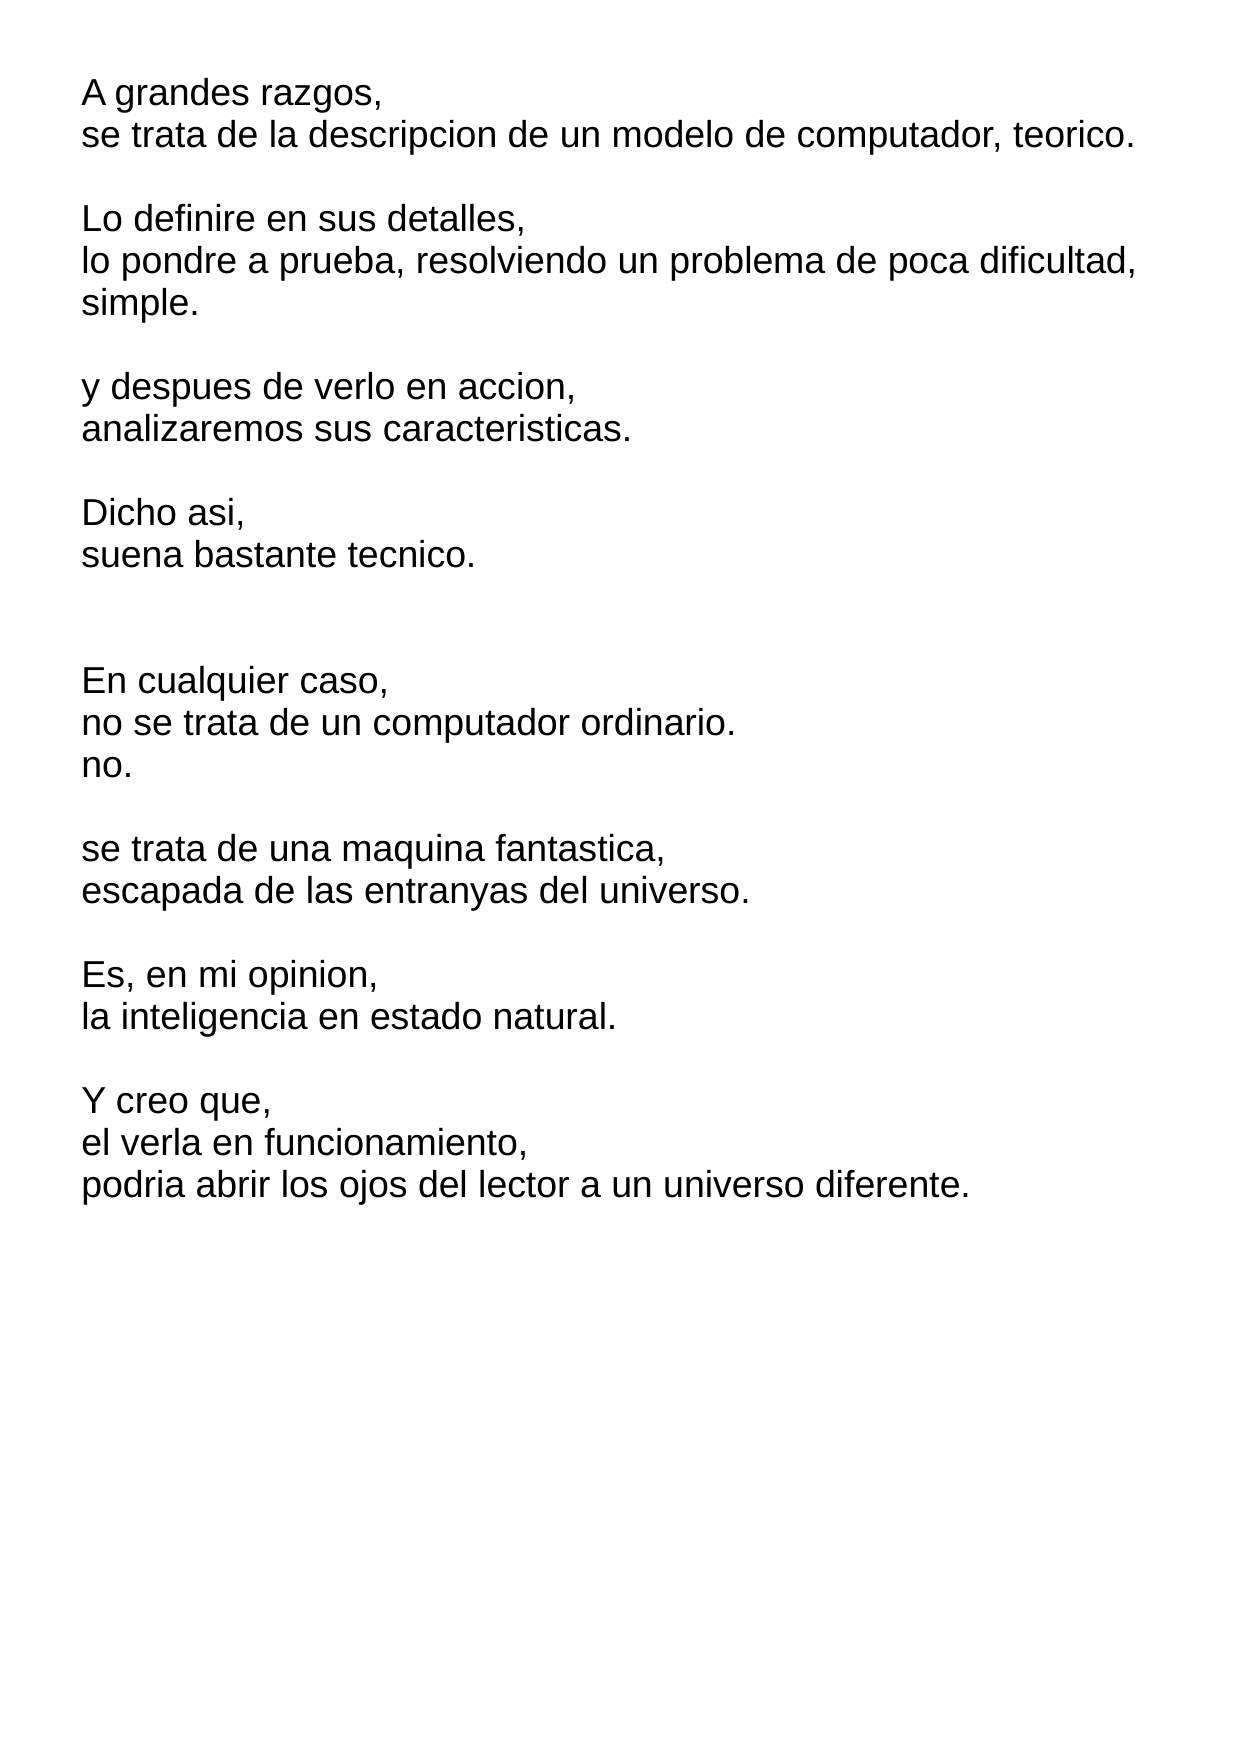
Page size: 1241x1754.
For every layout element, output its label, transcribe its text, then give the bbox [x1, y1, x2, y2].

text_box A grandes razgos, se trata de la descripcion de un modelo de computador, teorico. Lo definire en sus detalles, lo pondre a prueba, resolviendo un problema de poca dificultad, simple. y despues de verlo en accion, analizaremos sus caracteristicas. Dicho asi, suena bastante tecnico. En cualquier caso, no se trata de un computador ordinario. no. se trata de una maquina fantastica, escapada de las entranyas del universo. Es, en mi opinion, la inteligencia en estado natural. Y creo que, el verla en funcionamiento, podria abrir los ojos del lector a un universo diferente. [66, 64, 1182, 1213]
